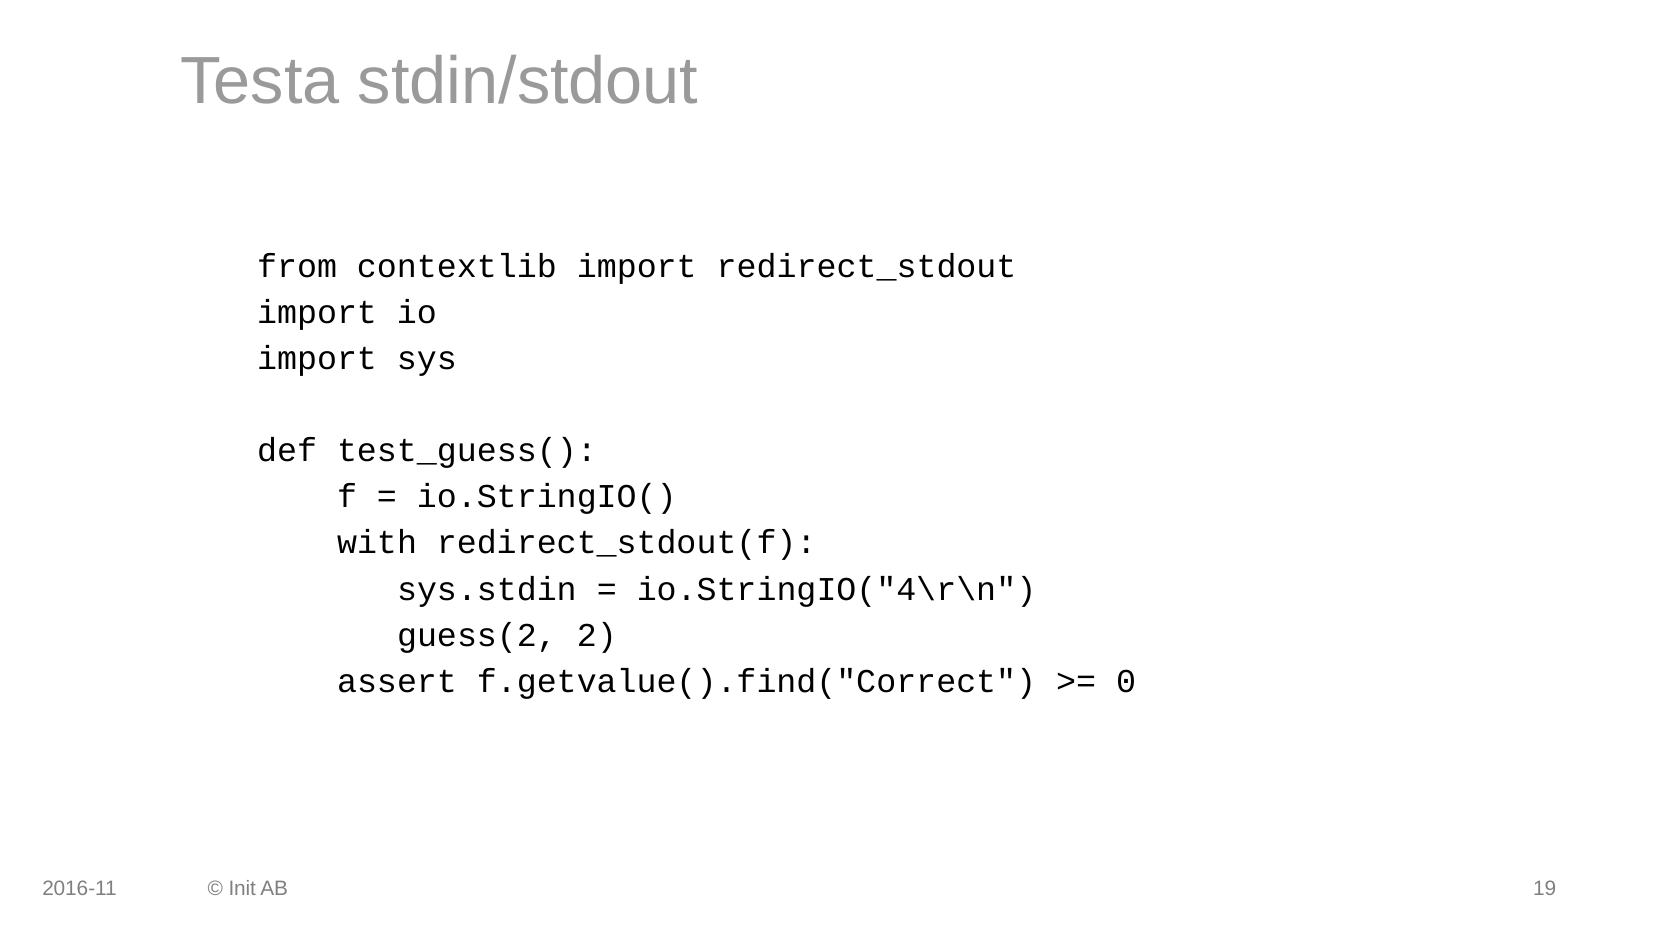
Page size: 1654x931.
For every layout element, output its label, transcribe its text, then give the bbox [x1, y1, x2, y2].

text_box © Init AB [192, 857, 1461, 908]
text_box from contextlib import redirect_stdout import io import sys def test_guess(): f = io.StringIO() with redirect_stdout(f): sys.stdin = io.StringIO("4\r\n") guess(2, 2) assert f.getvalue().find("Correct") >= 0 [165, 156, 1489, 847]
text_box 2016-11 [27, 857, 166, 908]
text_box <nummer> [1488, 857, 1571, 908]
text_box Testa stdin/stdout [165, 0, 1489, 125]
